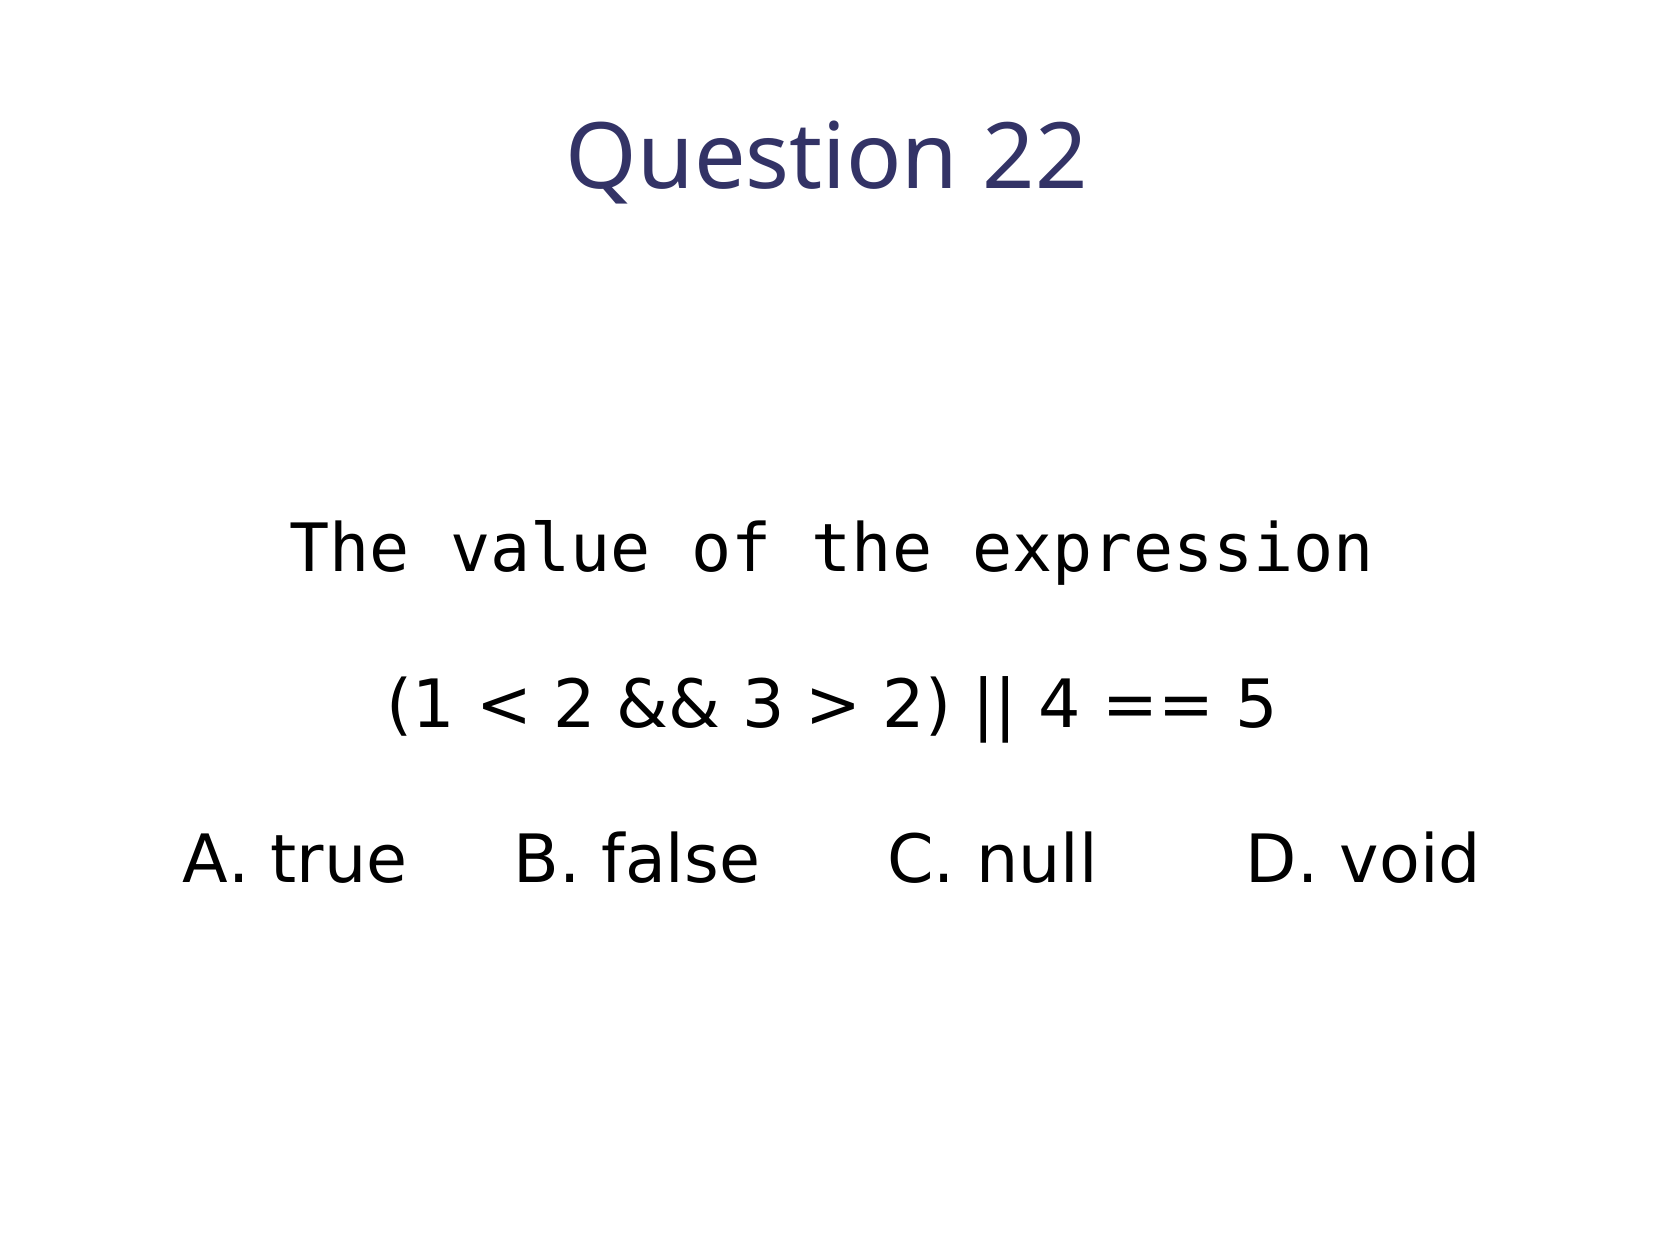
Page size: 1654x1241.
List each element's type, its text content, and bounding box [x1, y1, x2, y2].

title Question <number> [82, 49, 1571, 257]
subtitle The value of the expression (1 < 2 && 3 > 2) || 4 == 5 A. true B. false C. null D. void [59, 294, 1571, 1114]
